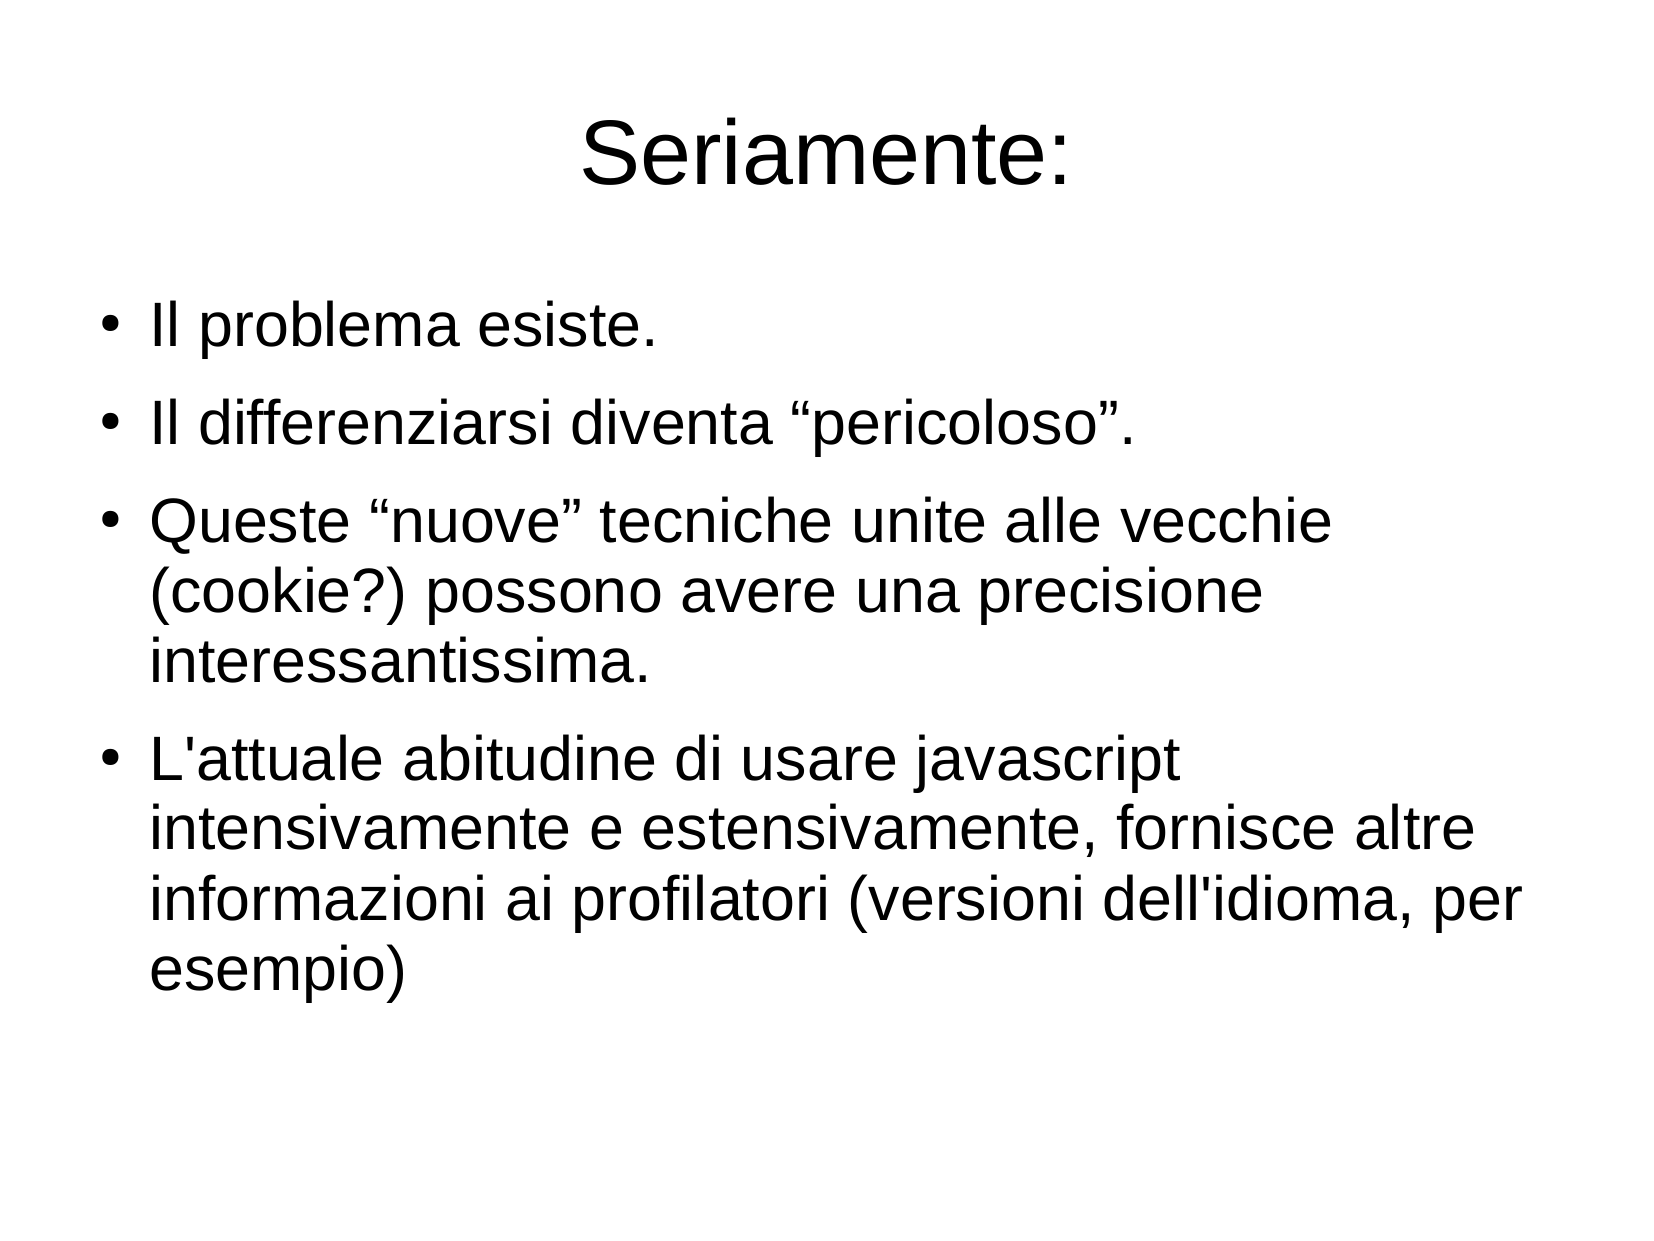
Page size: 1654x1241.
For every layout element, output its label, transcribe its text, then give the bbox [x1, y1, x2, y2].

list Il problema esiste. Il differenziarsi diventa “pericoloso”. Queste “nuove” tecniche unite alle vecchie (cookie?) possono avere una precisione interessantissima. L'attuale abitudine di usare javascript intensivamente e estensivamente, fornisce altre informazioni ai profilatori (versioni dell'idioma, per esempio) [82, 290, 1571, 1010]
title Seriamente: [82, 49, 1571, 257]
